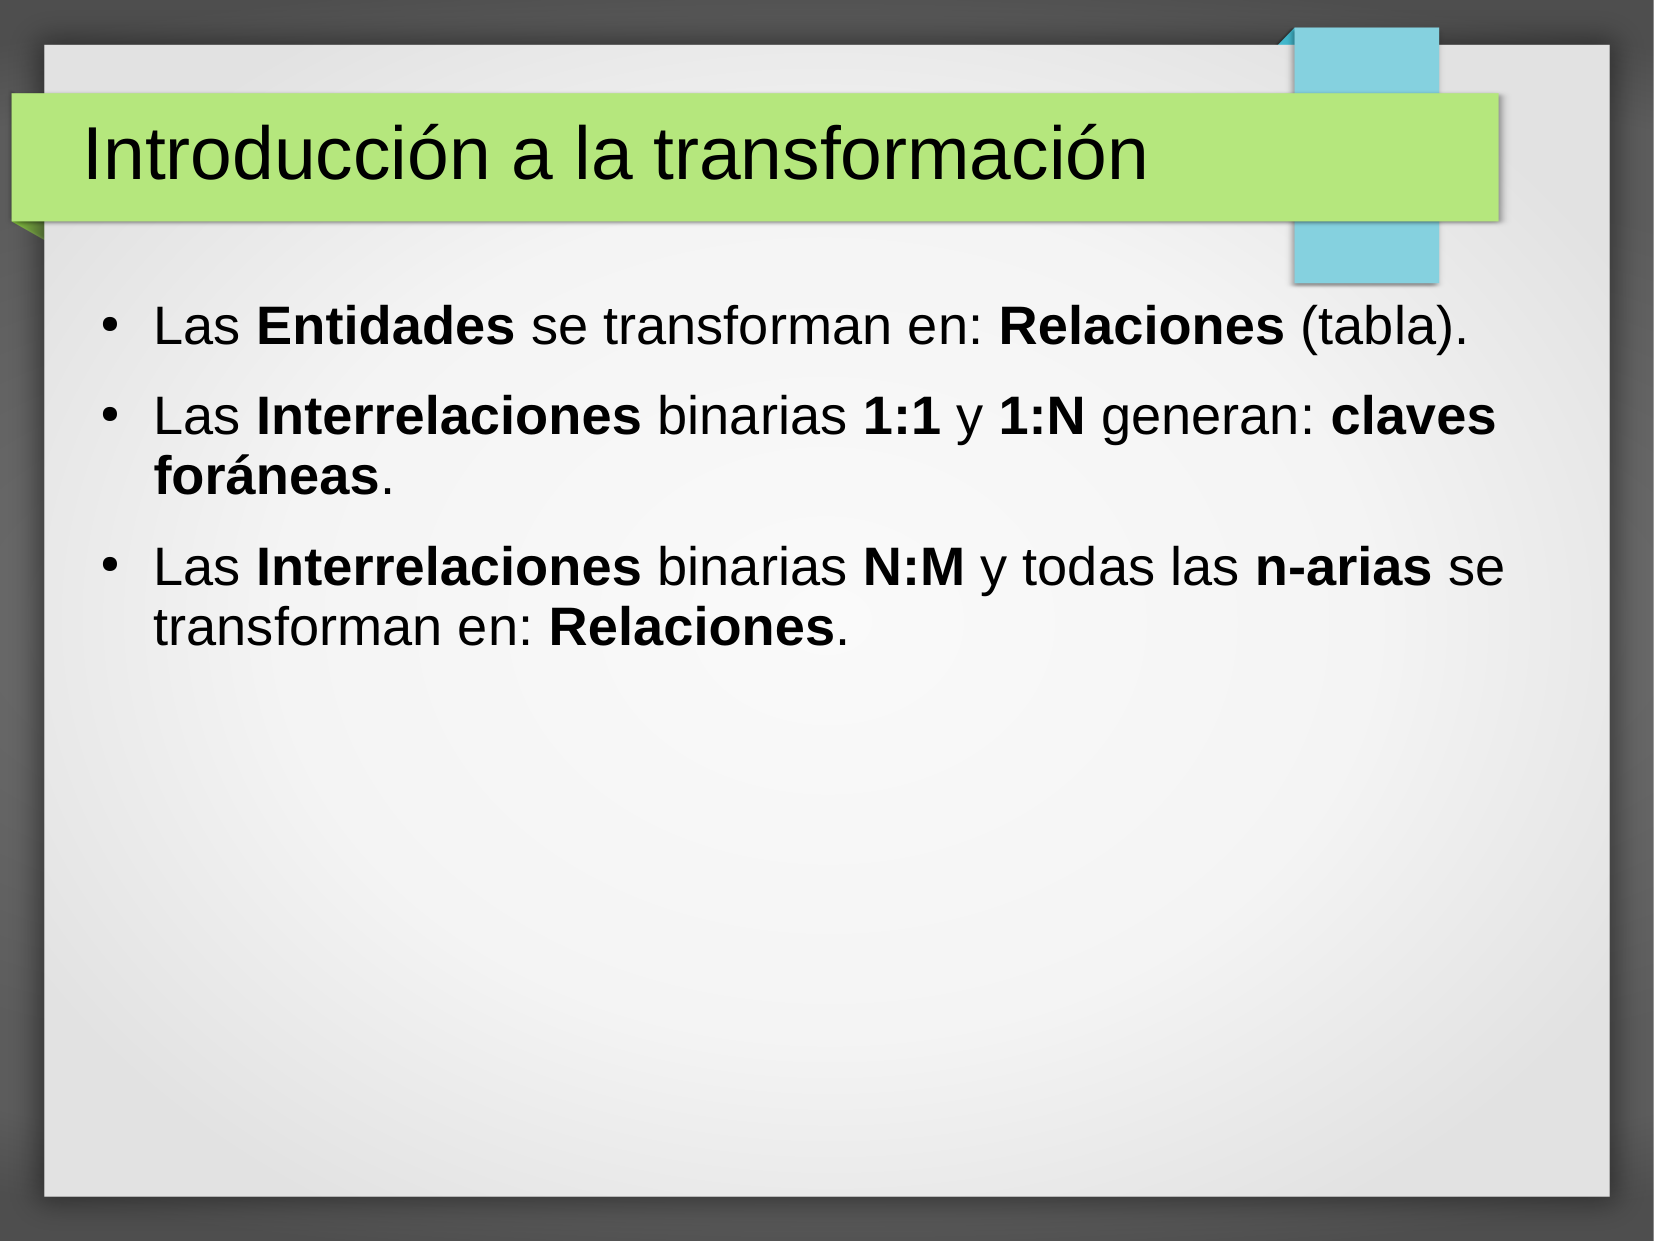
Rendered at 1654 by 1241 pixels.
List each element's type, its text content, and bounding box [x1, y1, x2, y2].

list Las Entidades se transforman en: Relaciones (tabla). Las Interrelaciones binarias 1:1 y 1:N generan: claves foráneas. Las Interrelaciones binarias N:M y todas las n-arias se transforman en: Relaciones. [82, 295, 1571, 1015]
picture [0, 0, 1654, 1241]
title Introducción a la transformación [82, 94, 1264, 213]
